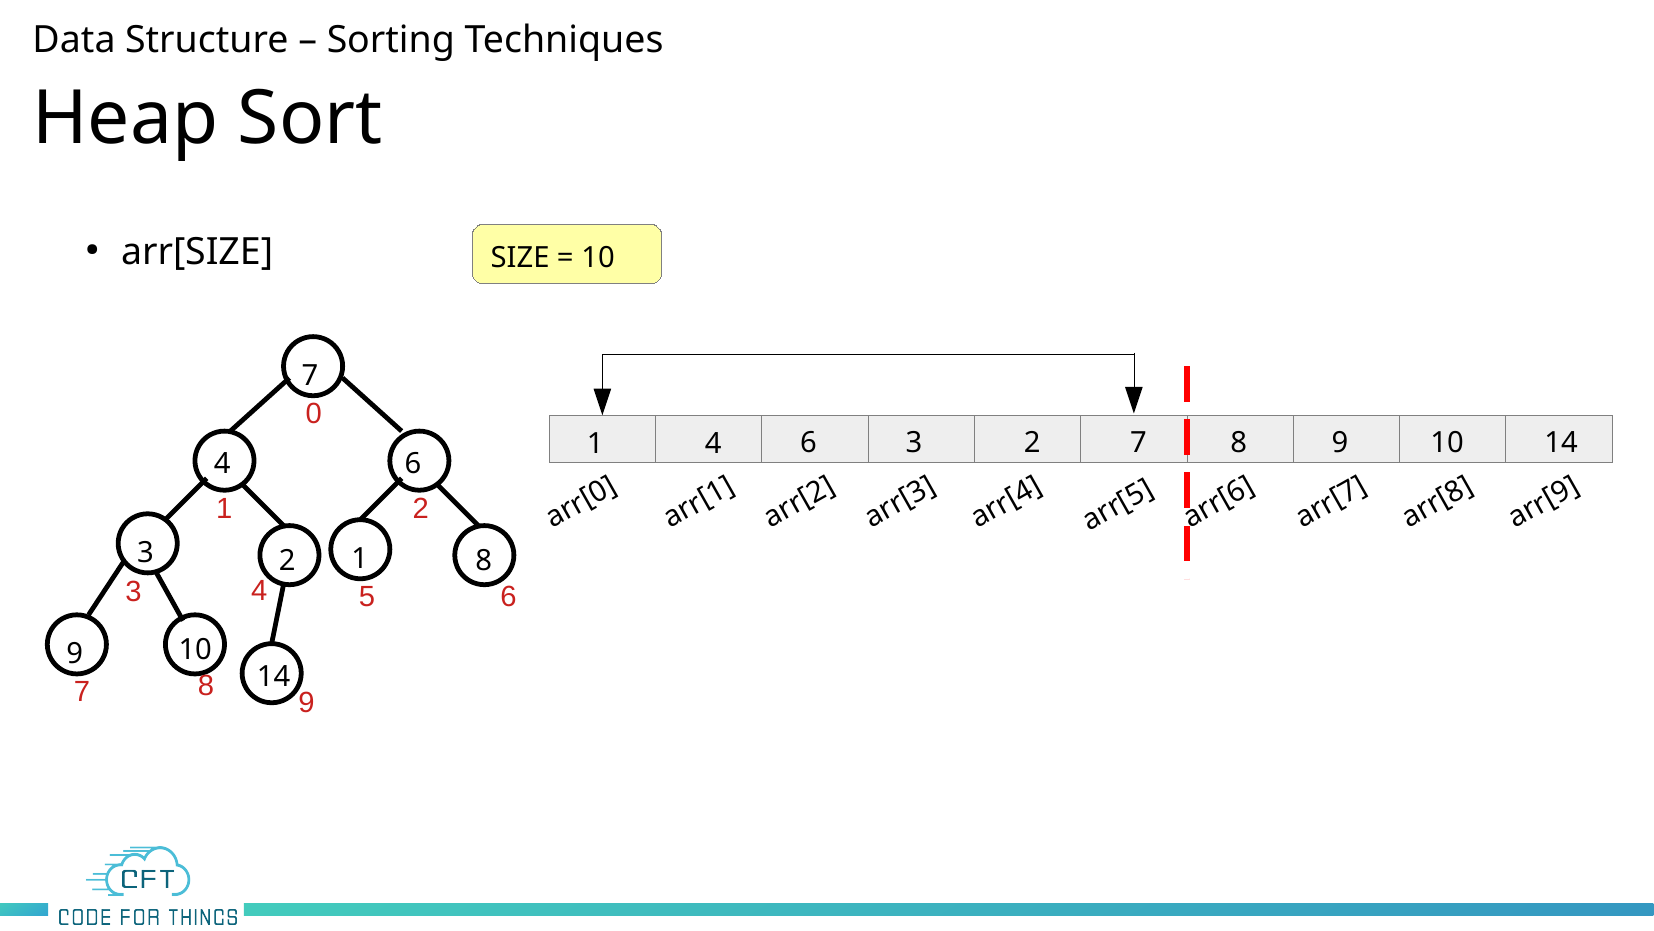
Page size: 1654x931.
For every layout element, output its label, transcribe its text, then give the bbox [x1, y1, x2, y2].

text_box 1 [336, 529, 385, 579]
text_box [509, 538, 514, 572]
text_box 3 [110, 567, 157, 616]
picture [59, 846, 237, 925]
text_box [126, 513, 170, 523]
text_box [549, 415, 572, 463]
text_box [100, 626, 107, 663]
text_box 4 [236, 566, 283, 615]
text_box [330, 532, 336, 566]
text_box 14 [1529, 413, 1597, 463]
text_box 0 [290, 389, 337, 437]
text_box [467, 525, 502, 531]
text_box [55, 614, 99, 624]
text_box [1483, 415, 1529, 463]
text_box arr[4] [949, 439, 1087, 554]
text_box [404, 431, 435, 435]
text_box [757, 415, 785, 463]
text_box arr[3] [839, 450, 981, 554]
text_box [470, 581, 485, 585]
text_box [853, 415, 890, 463]
text_box 1 [201, 484, 248, 532]
text_box 6 [485, 572, 532, 621]
text_box 8 [183, 661, 229, 710]
text_box 4 [199, 435, 266, 485]
text_box 3 [890, 413, 958, 463]
text_box 14 [242, 647, 309, 697]
text_box [958, 415, 1009, 463]
text_box 9 [283, 679, 330, 727]
text_box 3 [110, 567, 116, 576]
text_box arr[8] [1380, 438, 1515, 554]
text_box 1 [572, 415, 644, 465]
text_box [118, 528, 122, 558]
text_box arr[9] [1482, 442, 1625, 554]
text_box [385, 533, 390, 566]
text_box 2 [397, 484, 444, 532]
text_box [454, 538, 460, 572]
text_box [171, 525, 178, 562]
text_box [254, 697, 283, 703]
text_box [338, 519, 382, 529]
text_box [1384, 415, 1415, 463]
text_box [283, 581, 304, 585]
text_box [1164, 415, 1215, 463]
text_box 9 [1316, 413, 1384, 463]
text_box arr[1] [637, 451, 774, 554]
text_box 7 [286, 346, 349, 396]
text_box arr[6] [1164, 438, 1300, 553]
text_box 10 [1415, 413, 1483, 463]
text_box SIZE = 10 [475, 228, 656, 278]
text_box [1058, 415, 1115, 463]
text_box 6 [389, 435, 457, 485]
text_box [291, 336, 335, 346]
text_box [472, 224, 662, 284]
text_box arr[7] [1272, 441, 1412, 554]
text_box 6 [785, 413, 853, 463]
text_box 3 [122, 523, 171, 573]
text_box 8 [460, 531, 509, 581]
title Data Structure – Sorting Techniques Heap Sort [32, 12, 1184, 166]
text_box 8 [1215, 413, 1264, 463]
text_box 7 [1115, 413, 1164, 463]
text_box [259, 540, 264, 566]
text_box [313, 537, 320, 574]
text_box [1264, 415, 1316, 463]
text_box 5 [343, 572, 390, 621]
text_box arr[0] [520, 459, 661, 554]
text_box [194, 445, 199, 476]
text_box arr[2] [738, 443, 875, 554]
text_box arr[SIZE] [70, 217, 315, 284]
text_box 2 [264, 531, 313, 581]
text_box 10 [163, 620, 231, 670]
text_box 2 [1009, 413, 1058, 463]
text_box arr[5] [1058, 442, 1187, 558]
text_box [1597, 415, 1613, 463]
text_box [184, 614, 212, 620]
text_box [47, 630, 51, 659]
text_box [644, 415, 690, 463]
text_box 9 [51, 624, 100, 674]
text_box [258, 643, 286, 647]
text_box 4 [690, 415, 757, 465]
text_box arr[5] [1190, 478, 1199, 499]
text_box 7 [59, 667, 105, 716]
text_box [272, 525, 307, 531]
text_box [209, 431, 240, 435]
